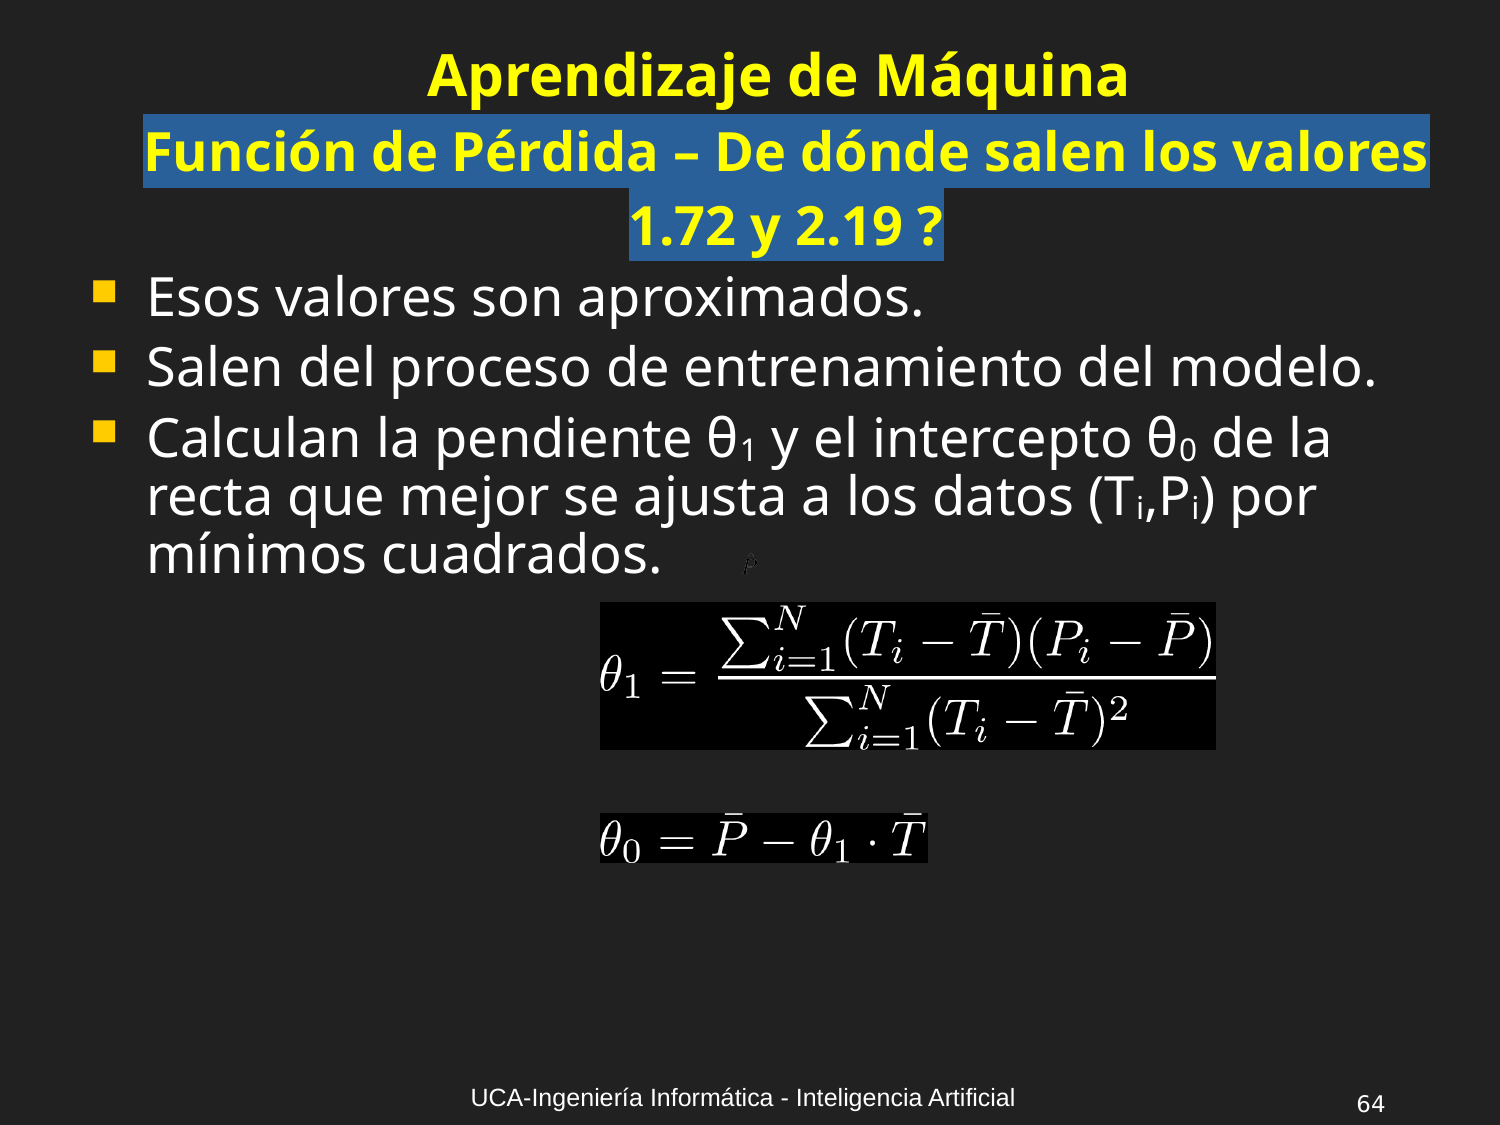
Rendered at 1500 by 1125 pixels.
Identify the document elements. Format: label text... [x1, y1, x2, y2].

picture [600, 813, 928, 863]
title Aprendizaje de Máquina Función de Pérdida – De dónde salen los valores 1.72 y 2.19 ? [75, 60, 1463, 236]
text_box Esos valores son aproximados. Salen del proceso de entrenamiento del modelo. Calculan la pendiente θ1​ y el intercepto θ0​ de la recta que mejor se ajusta a los datos (Ti,Pi) por mínimos cuadrados. [75, 262, 1426, 1080]
picture [600, 602, 1216, 751]
